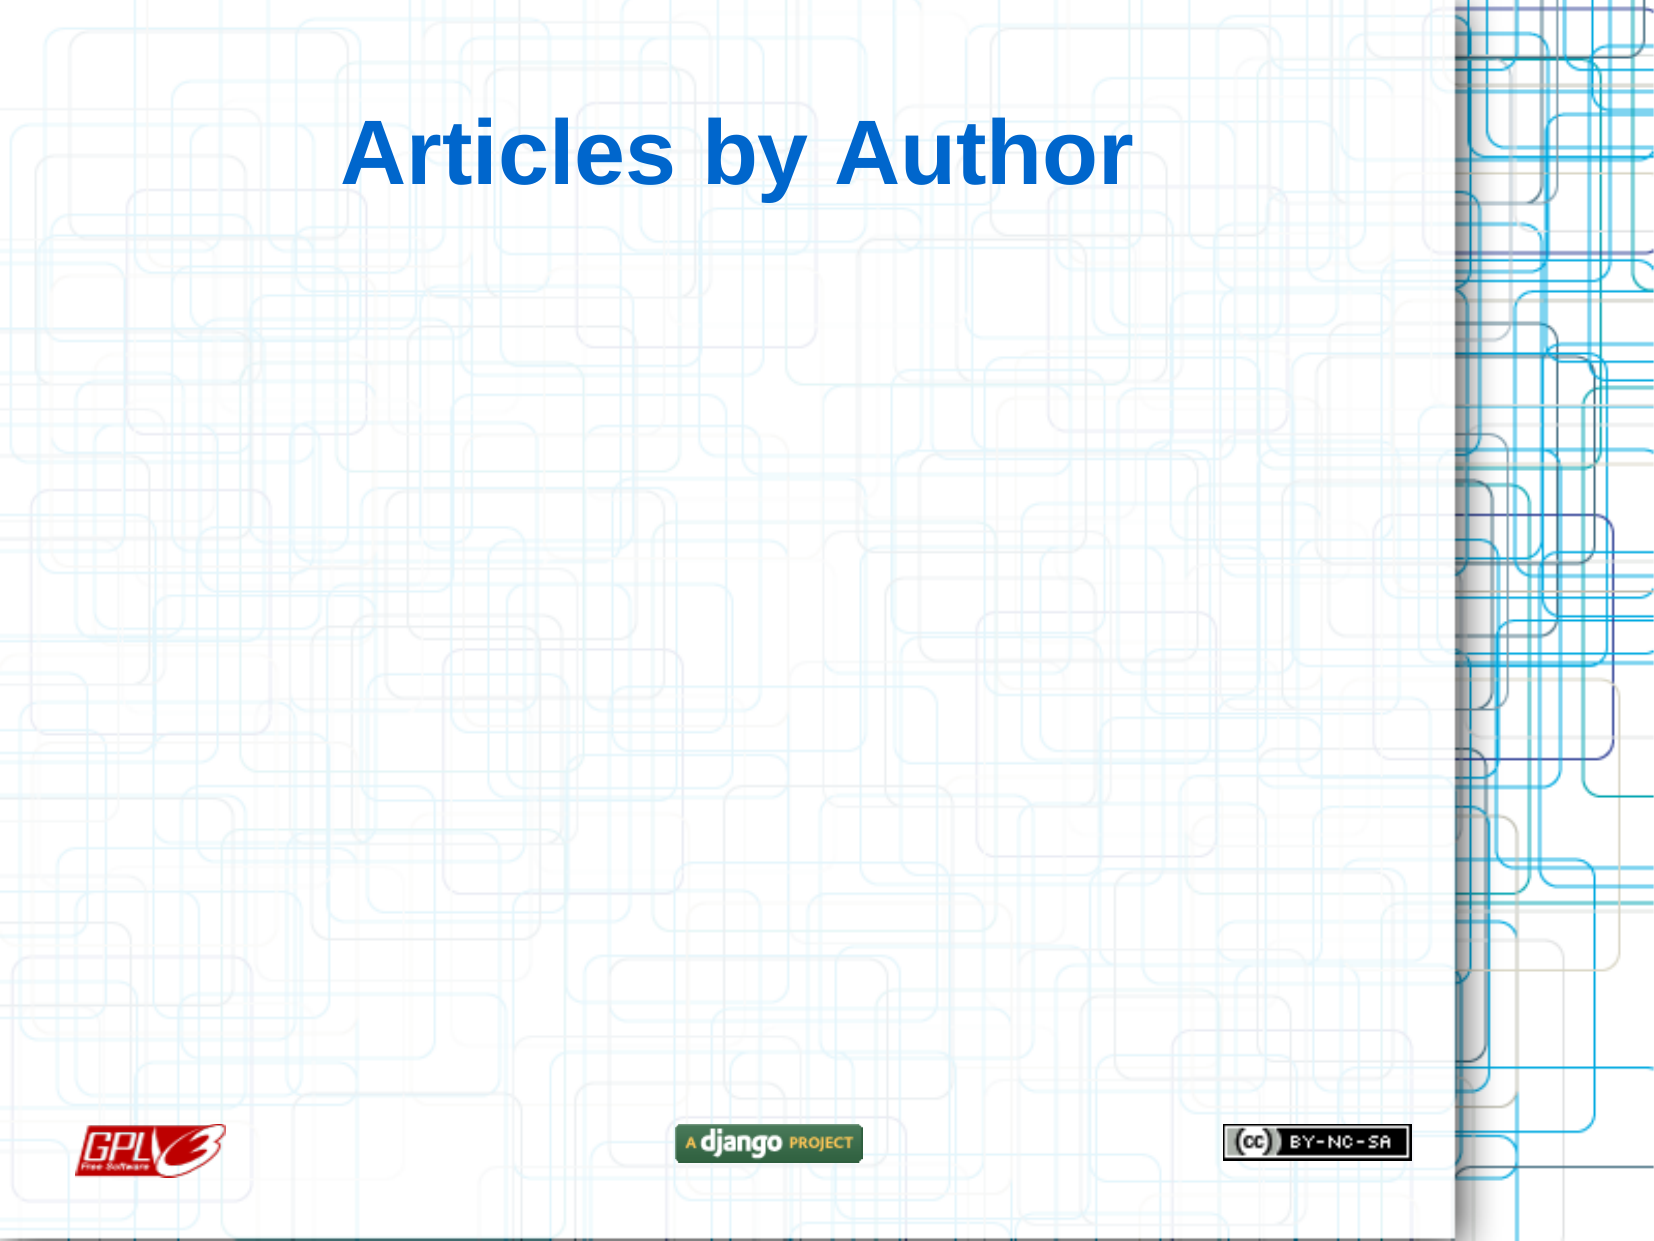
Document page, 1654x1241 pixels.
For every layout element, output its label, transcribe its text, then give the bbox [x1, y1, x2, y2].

picture [0, 0, 1654, 1241]
title Articles by Author [59, 56, 1418, 250]
